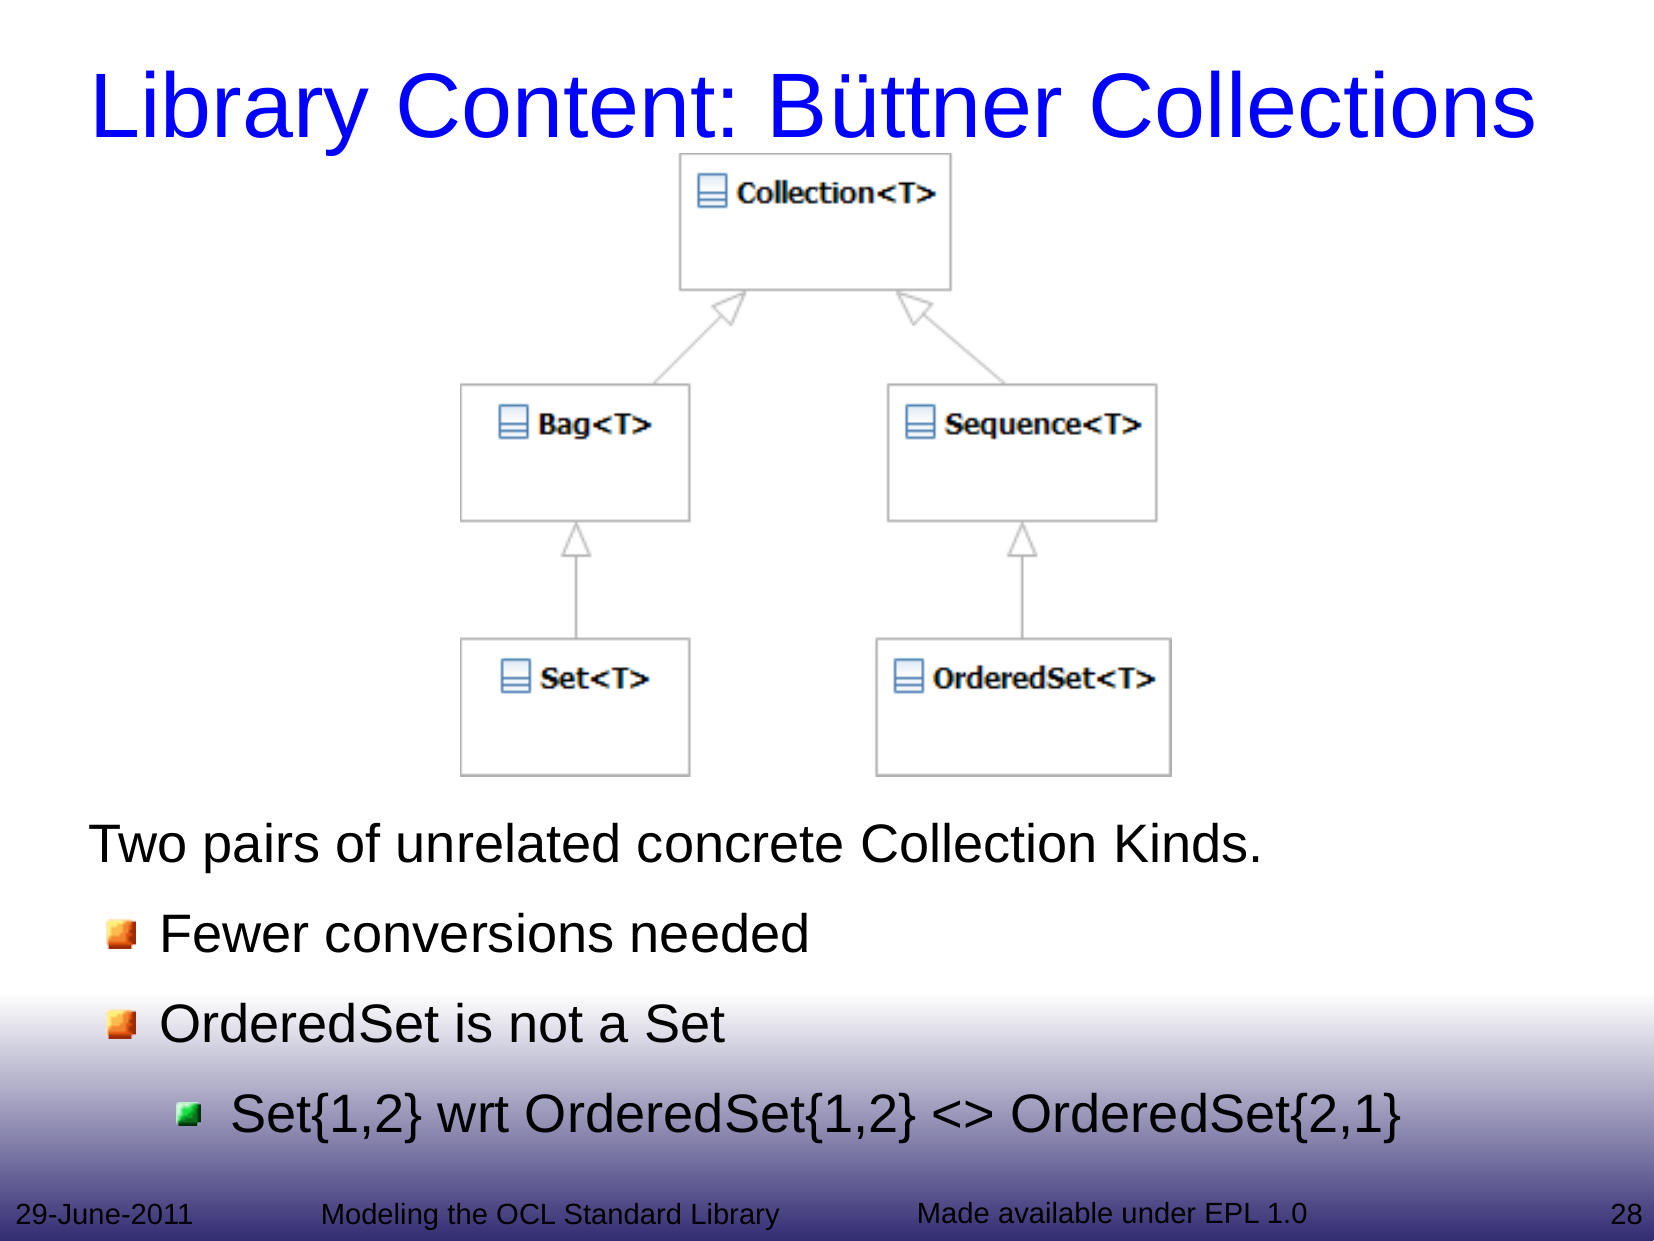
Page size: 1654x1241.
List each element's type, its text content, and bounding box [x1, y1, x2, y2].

picture [460, 153, 1172, 777]
title Library Content: Büttner Collections [82, 49, 1571, 162]
list Two pairs of unrelated concrete Collection Kinds. Fewer conversions needed OrderedSet is not a Set Set{1,2} wrt OrderedSet{1,2} <> OrderedSet{2,1} [88, 813, 1577, 1145]
